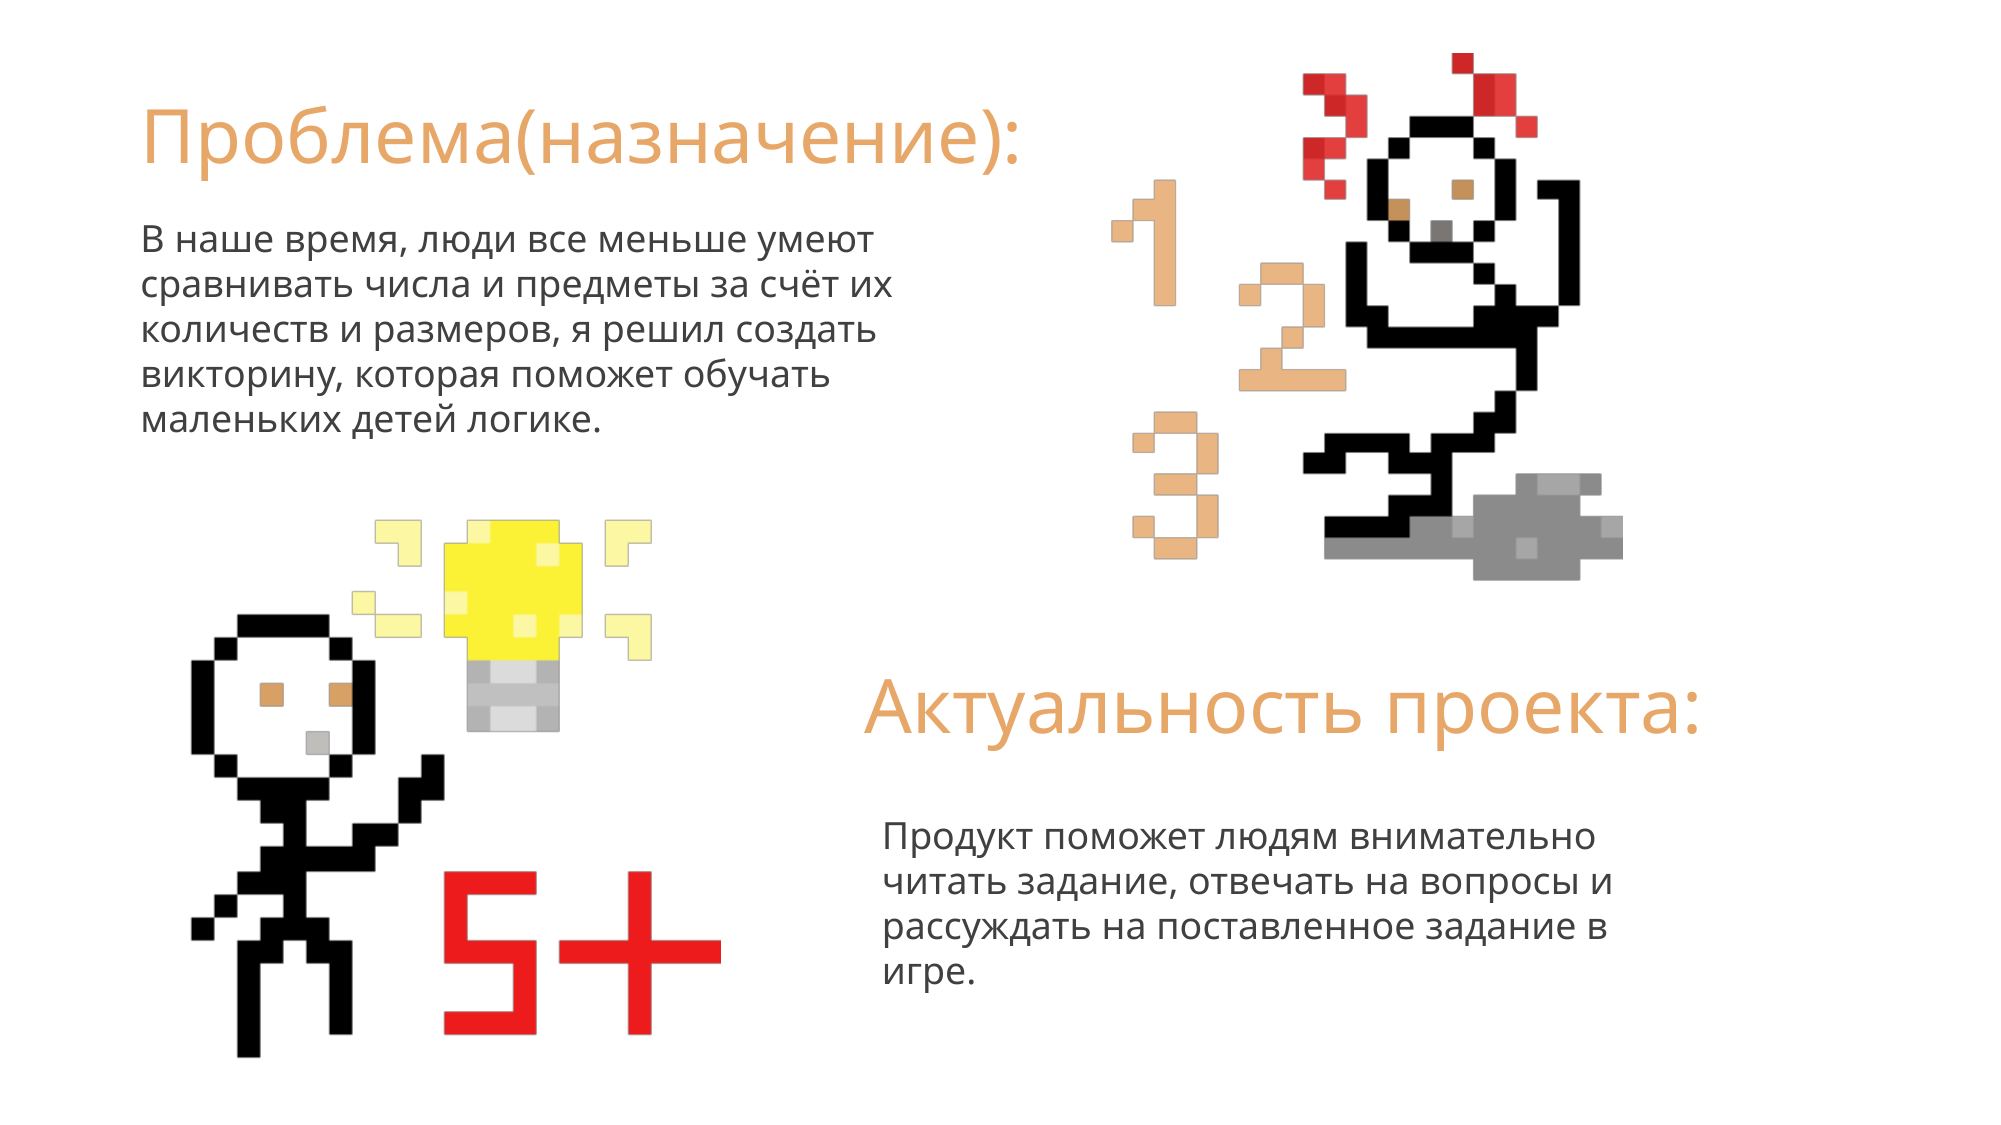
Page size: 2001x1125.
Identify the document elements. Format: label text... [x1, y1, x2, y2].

text_box Продукт поможет людям внимательно читать задание, отвечать на вопросы и рассуждать на поставленное задание в игре. [866, 804, 1636, 1067]
picture [1091, 53, 1623, 585]
text_box Актуальность проекта: [849, 651, 1816, 851]
picture [146, 498, 721, 1072]
list В наше время, люди все меньше умеют сравнивать числа и предметы за счёт их количеств и размеров, я решил создать викторину, которая поможет обучать маленьких детей логике. [125, 207, 1012, 463]
title Проблема(назначение): [125, 81, 1091, 298]
